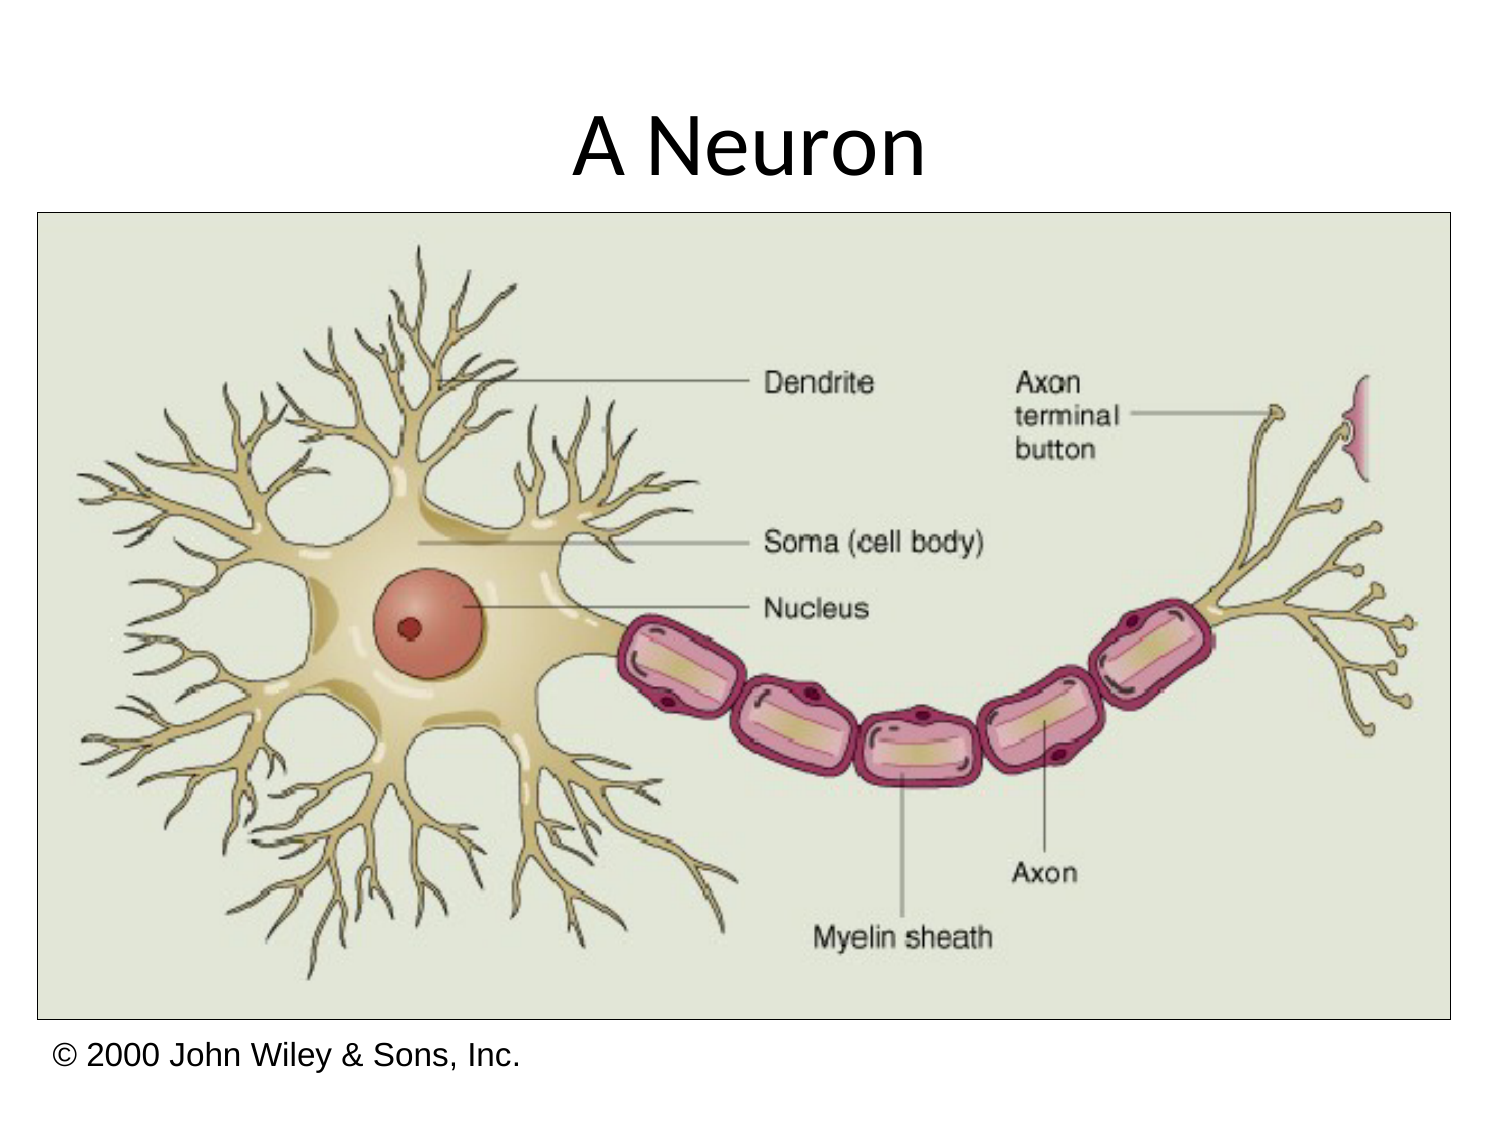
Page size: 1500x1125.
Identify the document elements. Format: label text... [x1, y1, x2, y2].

title A Neuron [75, 45, 1426, 212]
text_box © 2000 John Wiley & Sons, Inc. [37, 1024, 537, 1081]
picture [37, 212, 1450, 1019]
